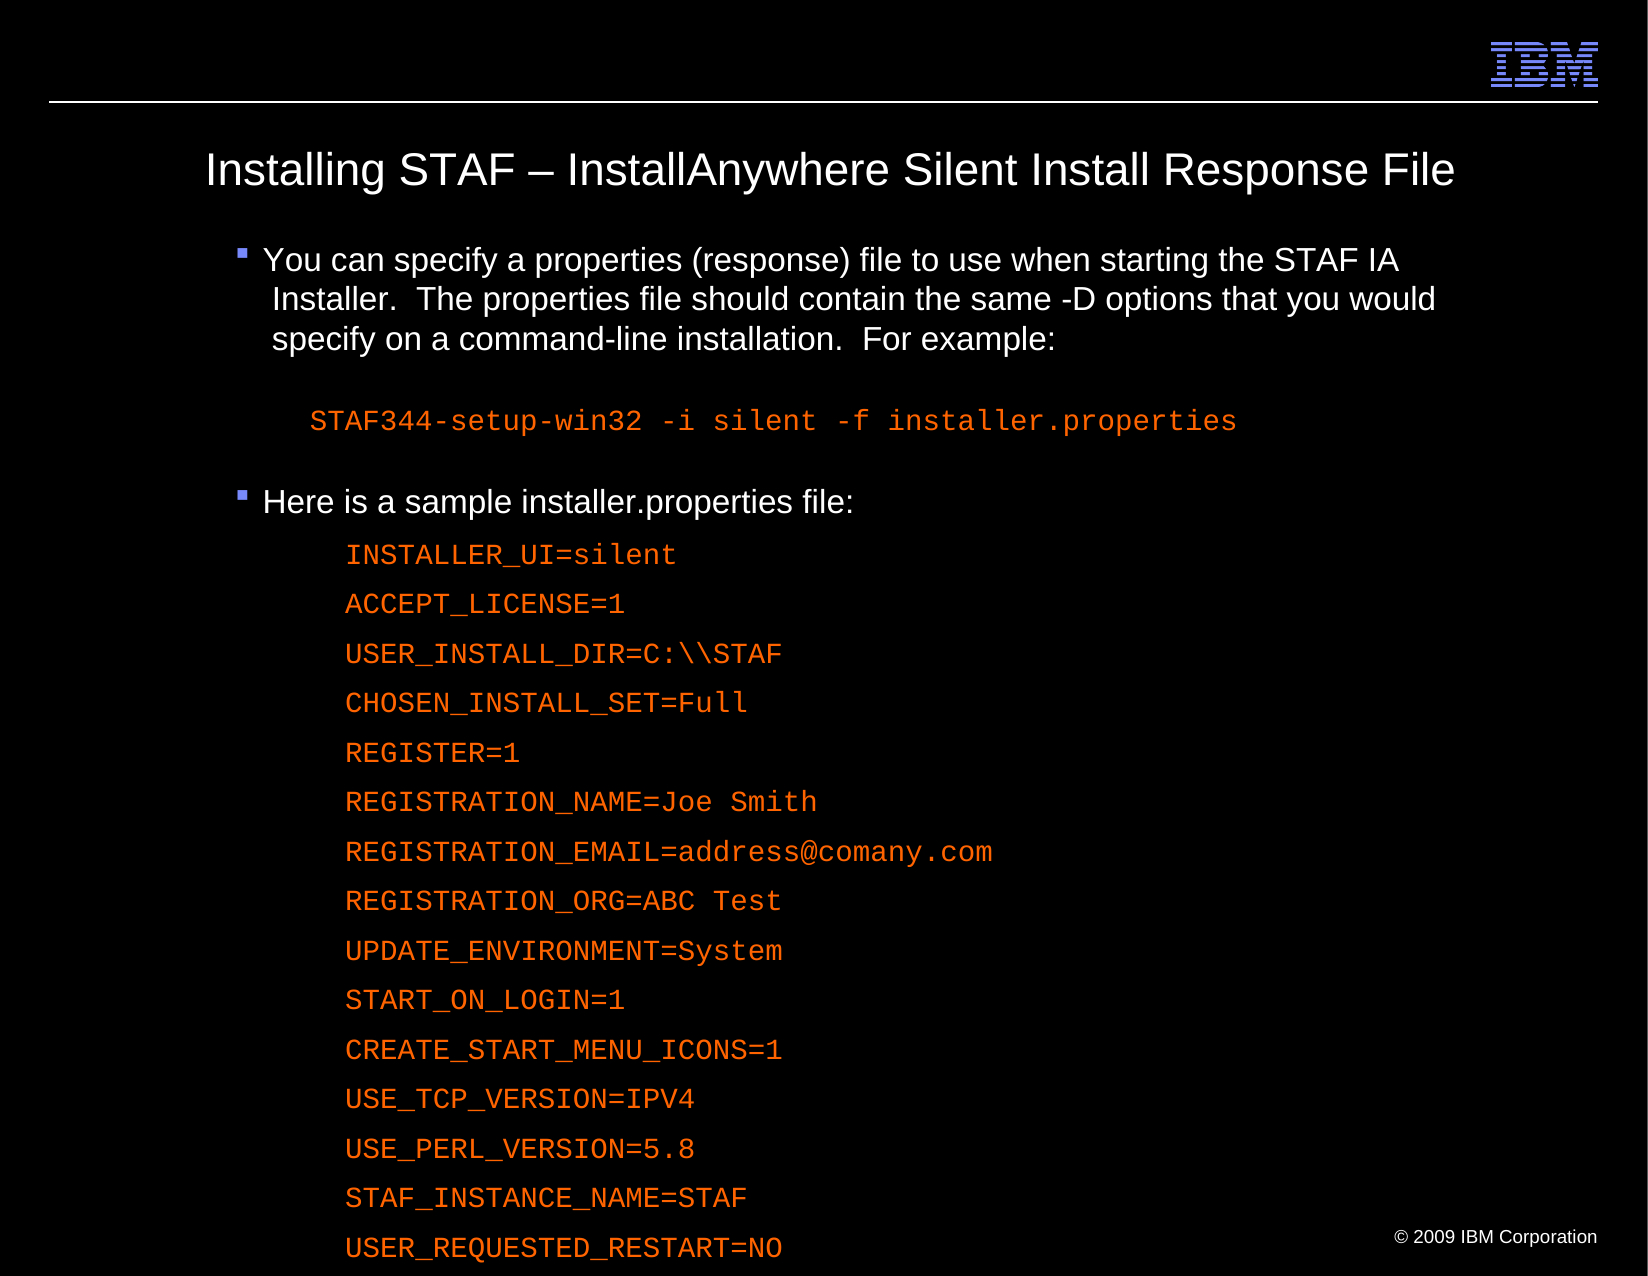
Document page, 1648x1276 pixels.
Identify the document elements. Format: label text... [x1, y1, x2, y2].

title Installing STAF – InstallAnywhere Silent Install Response File [188, 137, 1648, 231]
picture [1491, 42, 1598, 87]
text_box You can specify a properties (response) file to use when starting the STAF IA Installer. The properties file should contain the same -D options that you would specify on a command-line installation. For example: STAF344-setup-win32 -i silent -f installer.properties Here is a sample installer.properties file: INSTALLER_UI=silent ACCEPT_LICENSE=1 USER_INSTALL_DIR=C:\\STAF CHOSEN_INSTALL_SET=Full REGISTER=1 REGISTRATION_NAME=Joe Smith REGISTRATION_EMAIL=address@comany.com REGISTRATION_ORG=ABC Test UPDATE_ENVIRONMENT=System START_ON_LOGIN=1 CREATE_START_MENU_ICONS=1 USE_TCP_VERSION=IPV4 USE_PERL_VERSION=5.8 STAF_INSTANCE_NAME=STAF USER_REQUESTED_RESTART=NO [235, 237, 1599, 1264]
